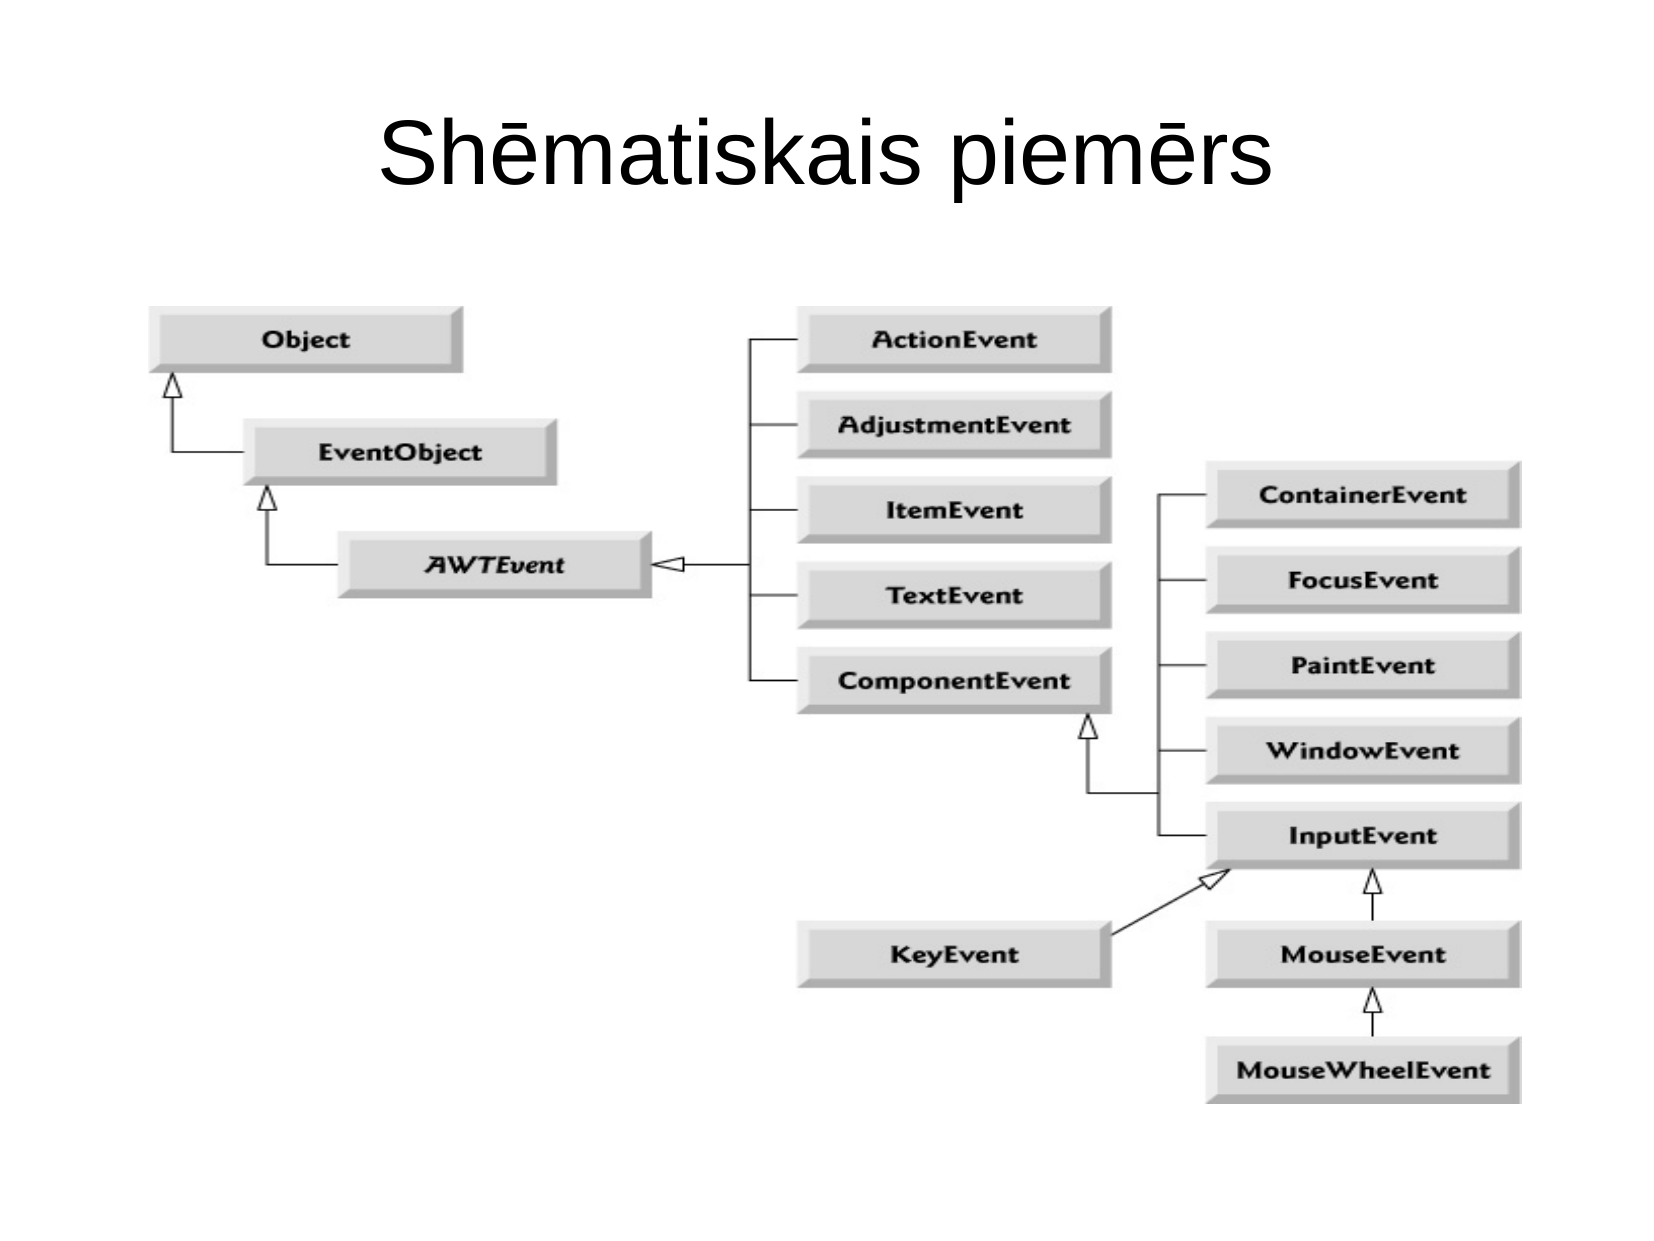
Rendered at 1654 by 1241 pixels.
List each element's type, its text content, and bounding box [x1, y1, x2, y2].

title Shēmatiskais piemērs [82, 49, 1571, 257]
picture [148, 306, 1522, 1104]
